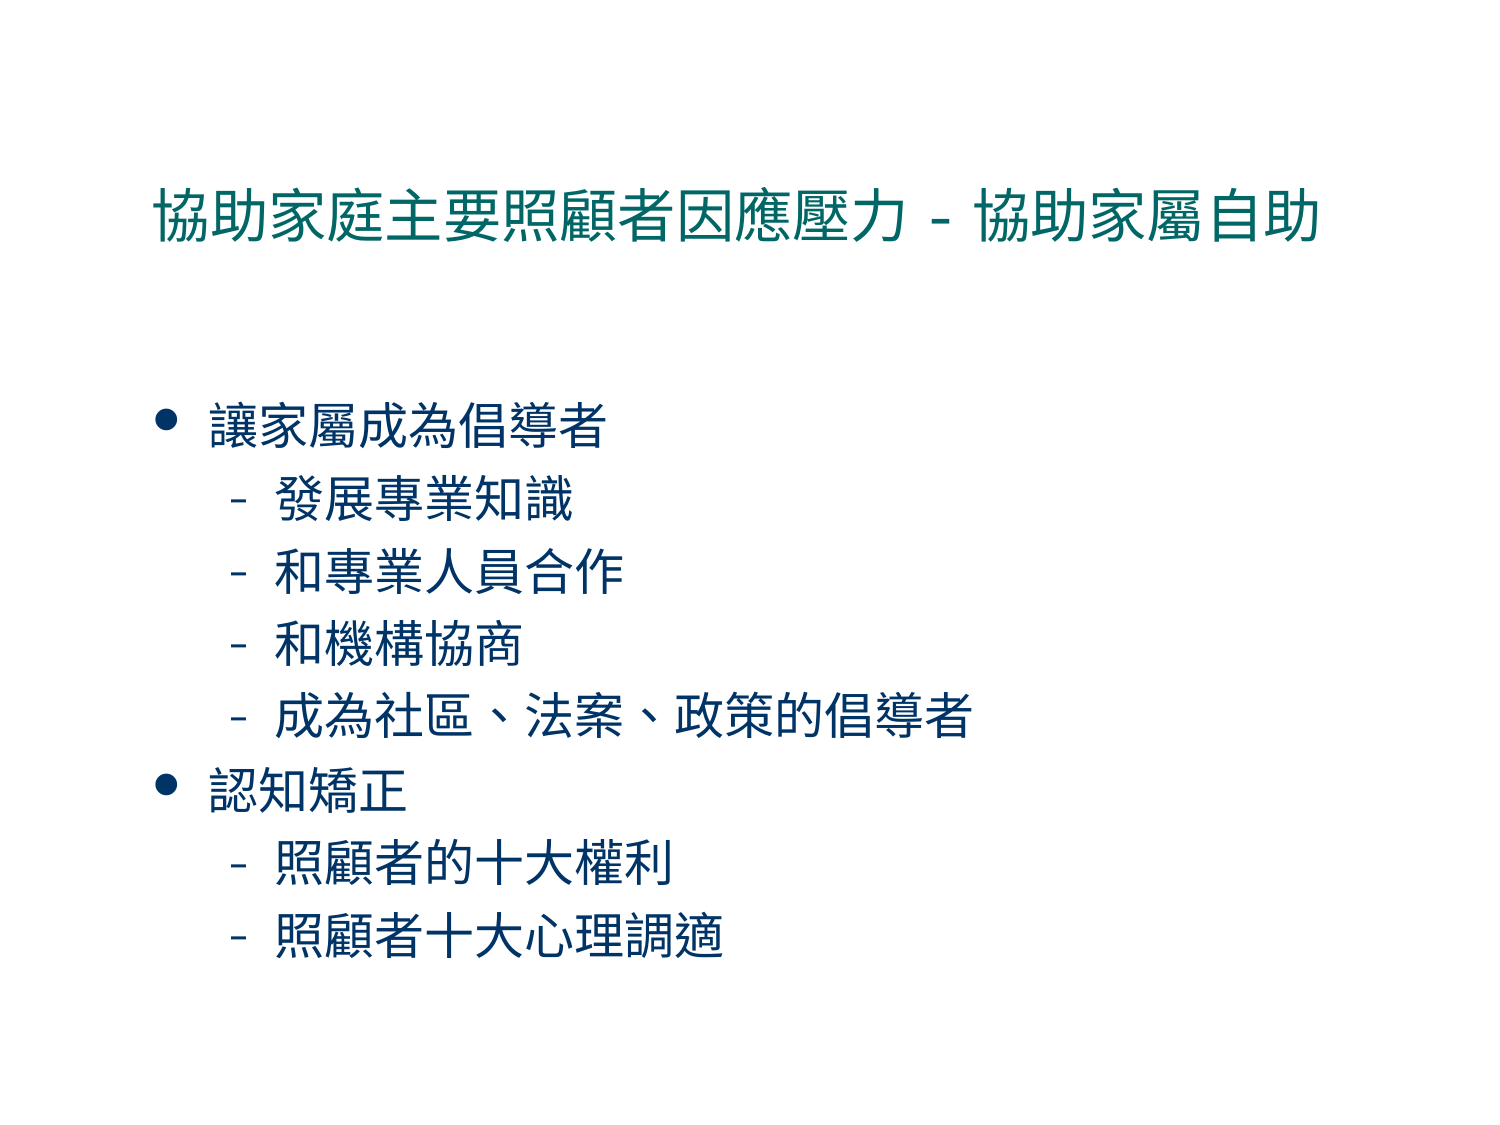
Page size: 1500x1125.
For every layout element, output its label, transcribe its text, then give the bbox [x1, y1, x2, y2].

title 協助家庭主要照顧者因應壓力-協助家屬自助 [136, 136, 1414, 301]
list 讓家屬成為倡導者 發展專業知識 和專業人員合作 和機構協商 成為社區、法案、政策的倡導者 認知矯正 照顧者的十大權利 照顧者十大心理調適 [137, 387, 1400, 999]
